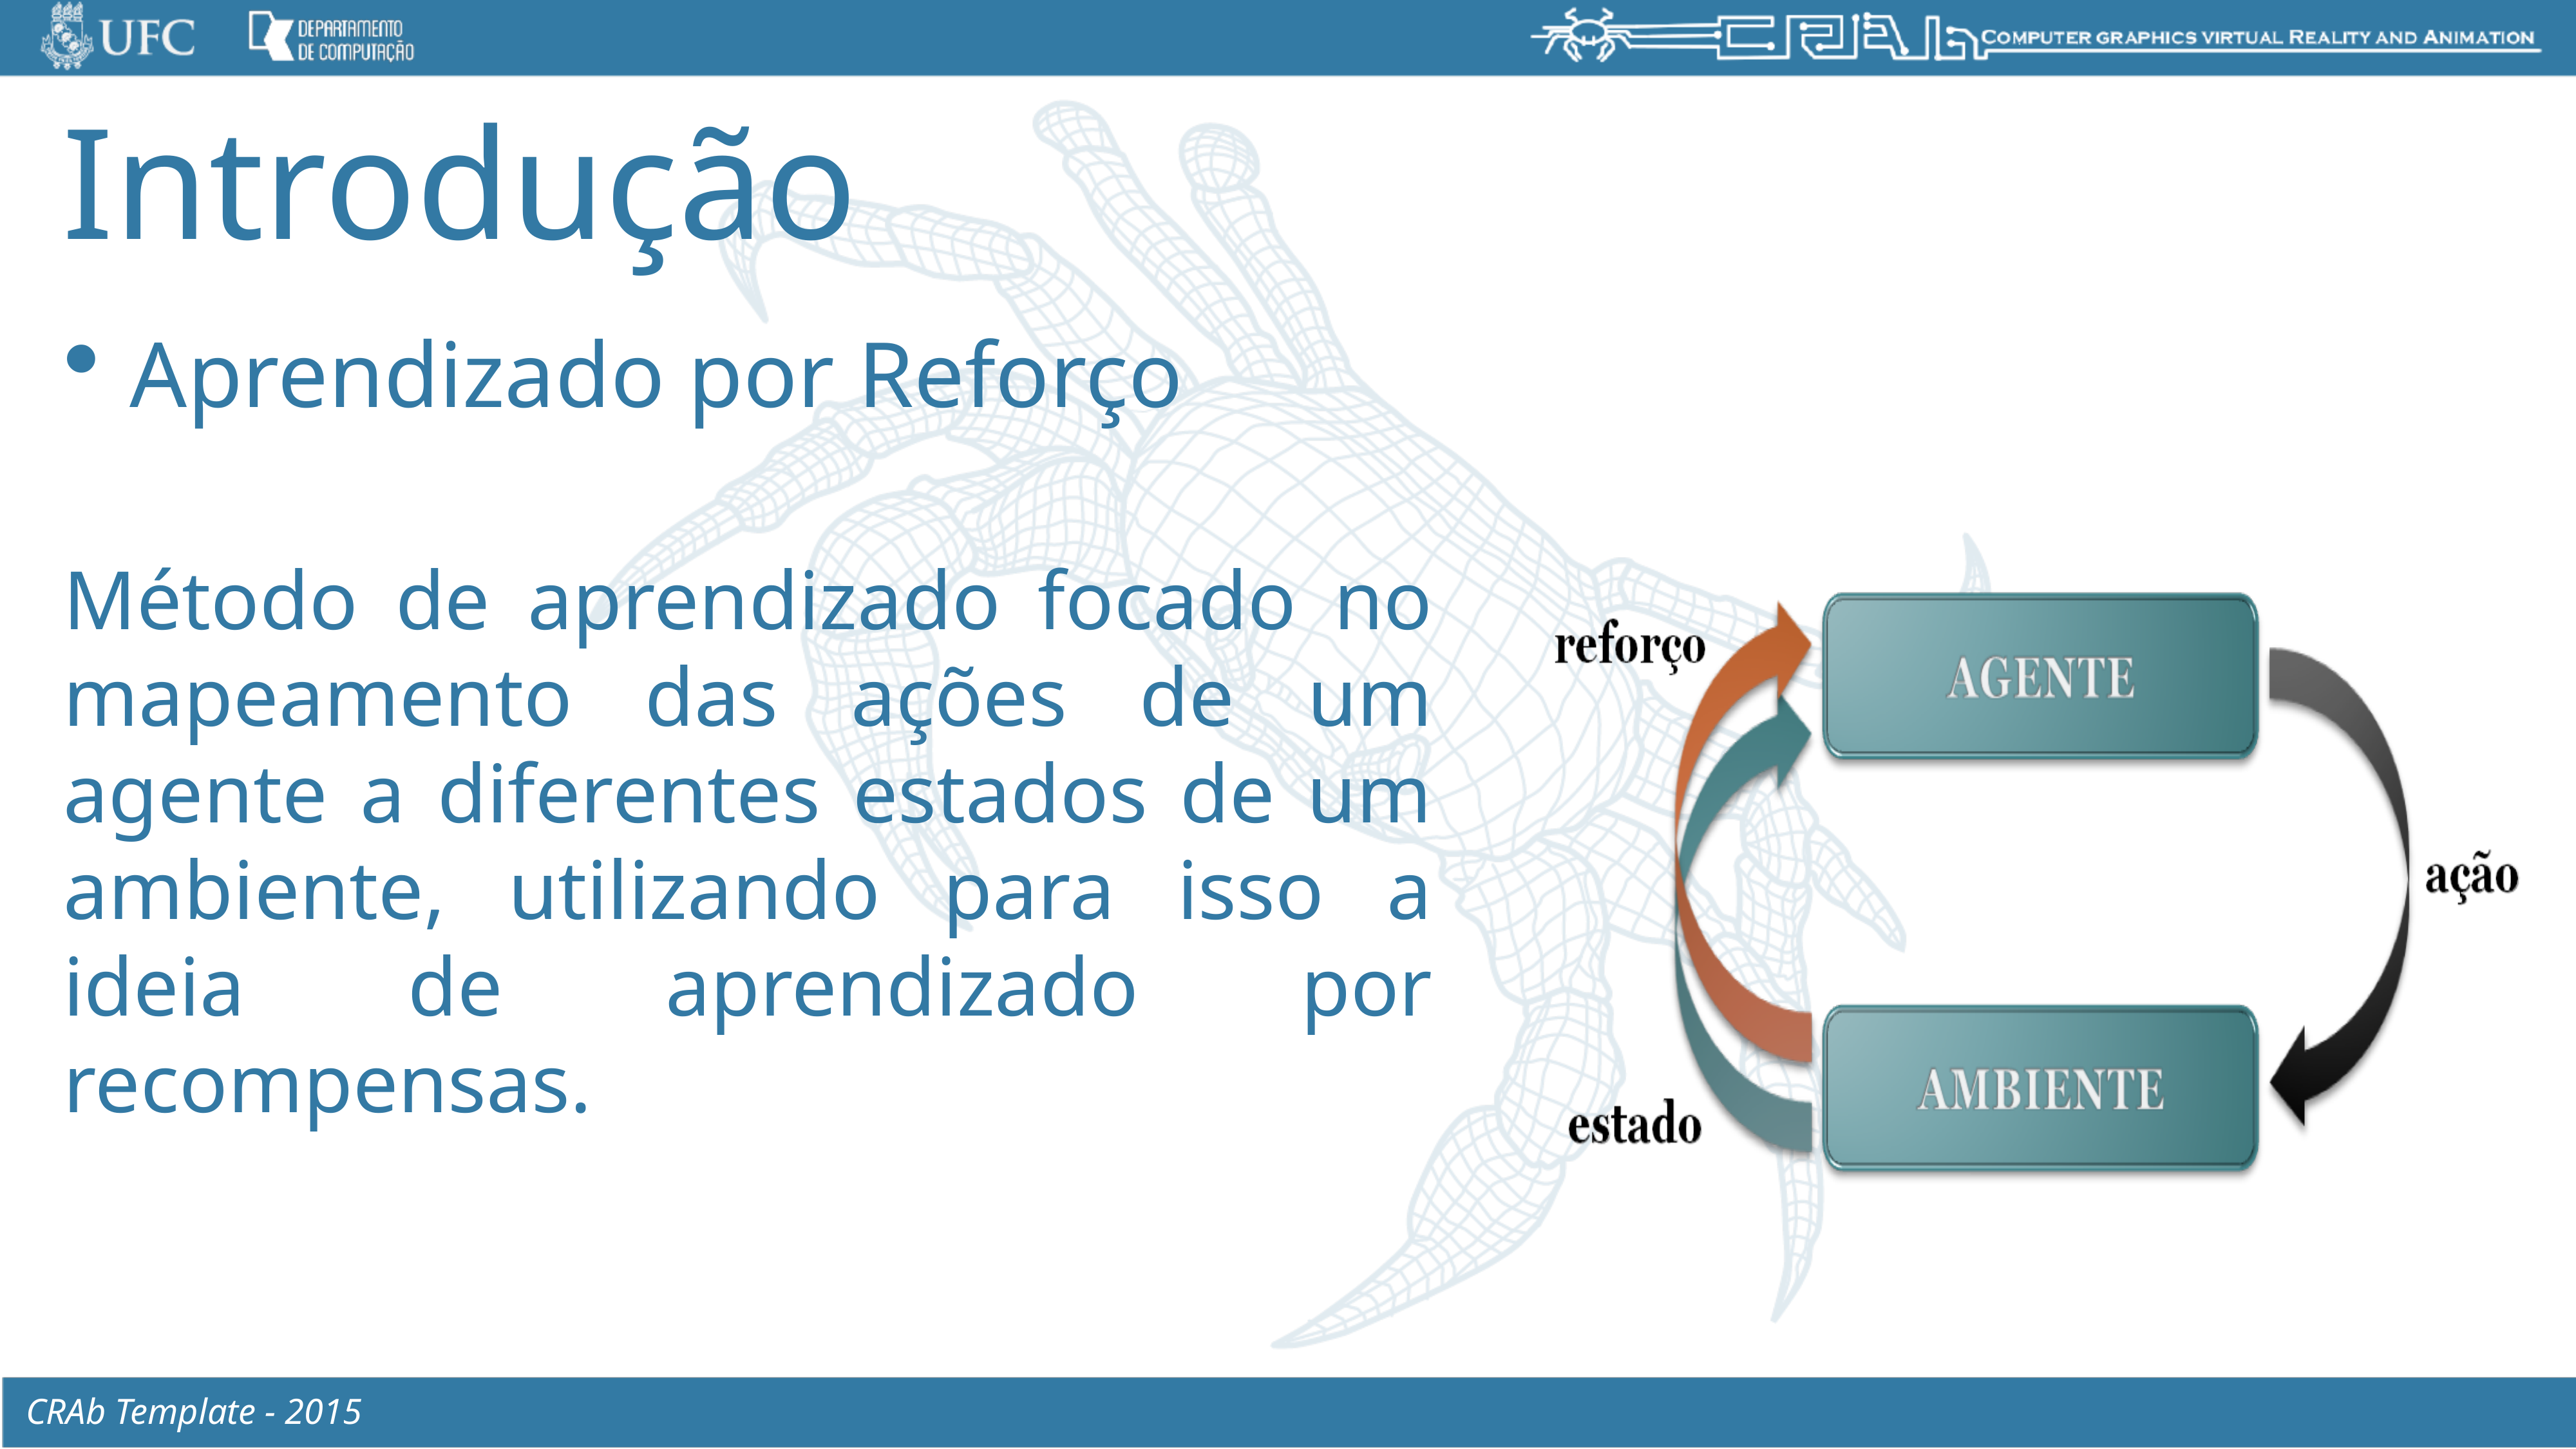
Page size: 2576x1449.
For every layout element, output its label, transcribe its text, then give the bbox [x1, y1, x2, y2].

title Introdução [62, 86, 2466, 277]
list Aprendizado por Reforço Método de aprendizado focado no mapeamento das ações de um agente a diferentes estados de um ambiente, utilizando para isso a ideia de aprendizado por recompensas. [61, 317, 1434, 1286]
picture [0, 0, 2576, 1449]
